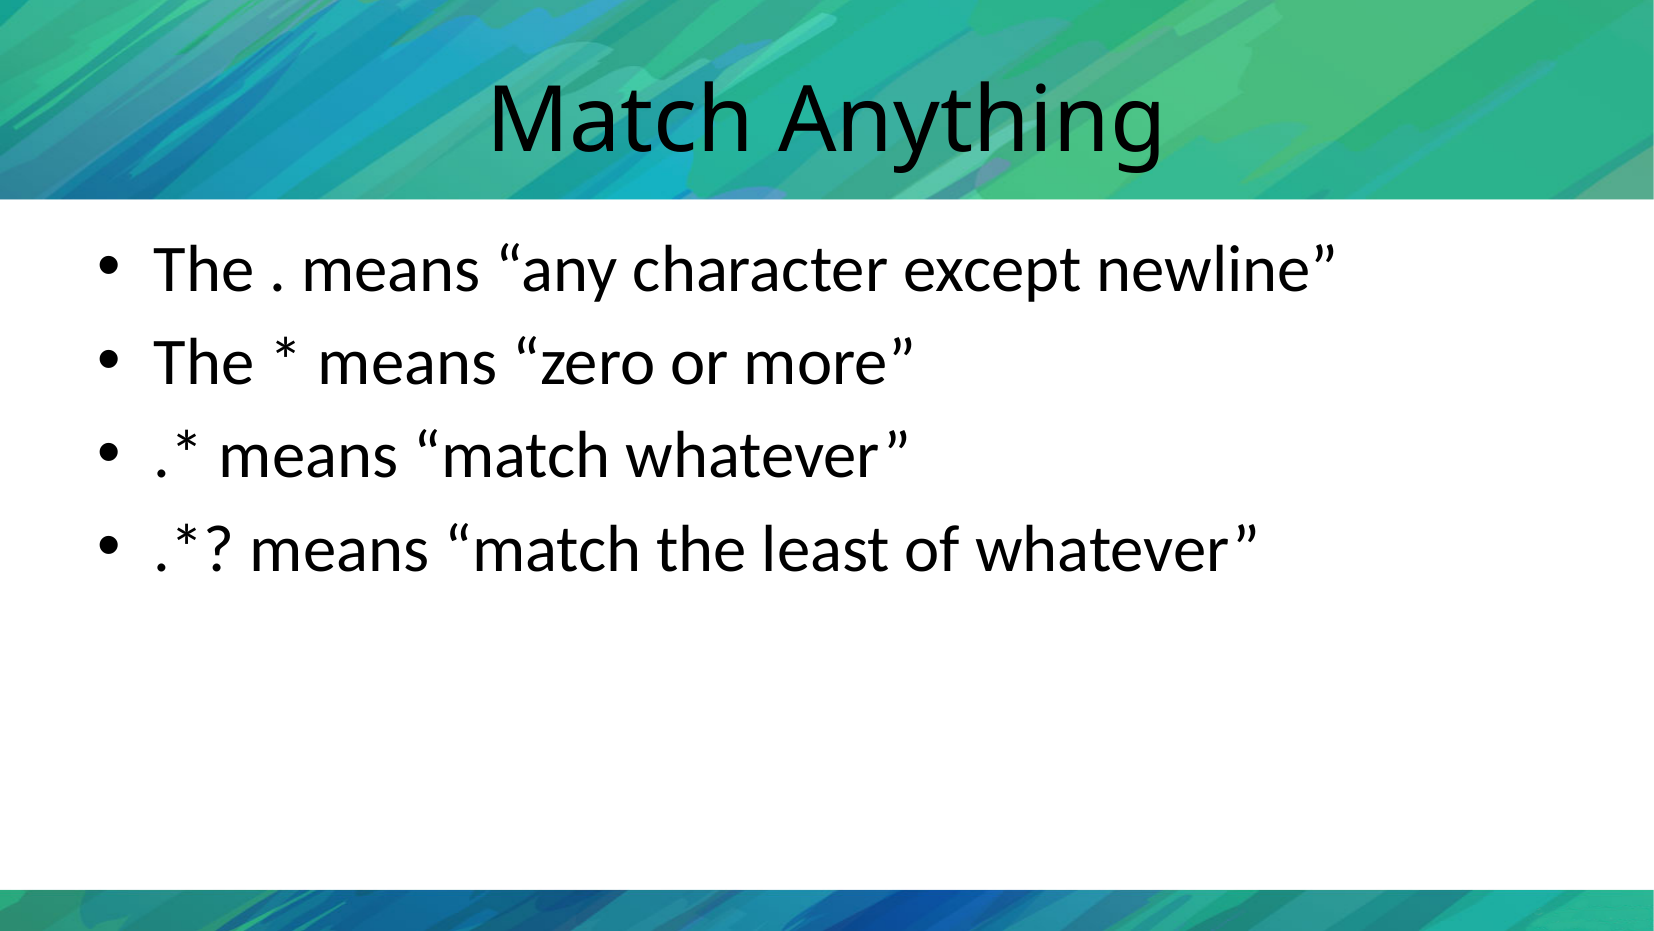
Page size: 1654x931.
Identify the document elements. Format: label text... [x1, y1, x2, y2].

list The . means “any character except newline” The * means “zero or more” .* means “match whatever” .*? means “match the least of whatever” [82, 217, 1571, 831]
title Match Anything [82, 37, 1571, 193]
picture [0, 0, 1654, 931]
